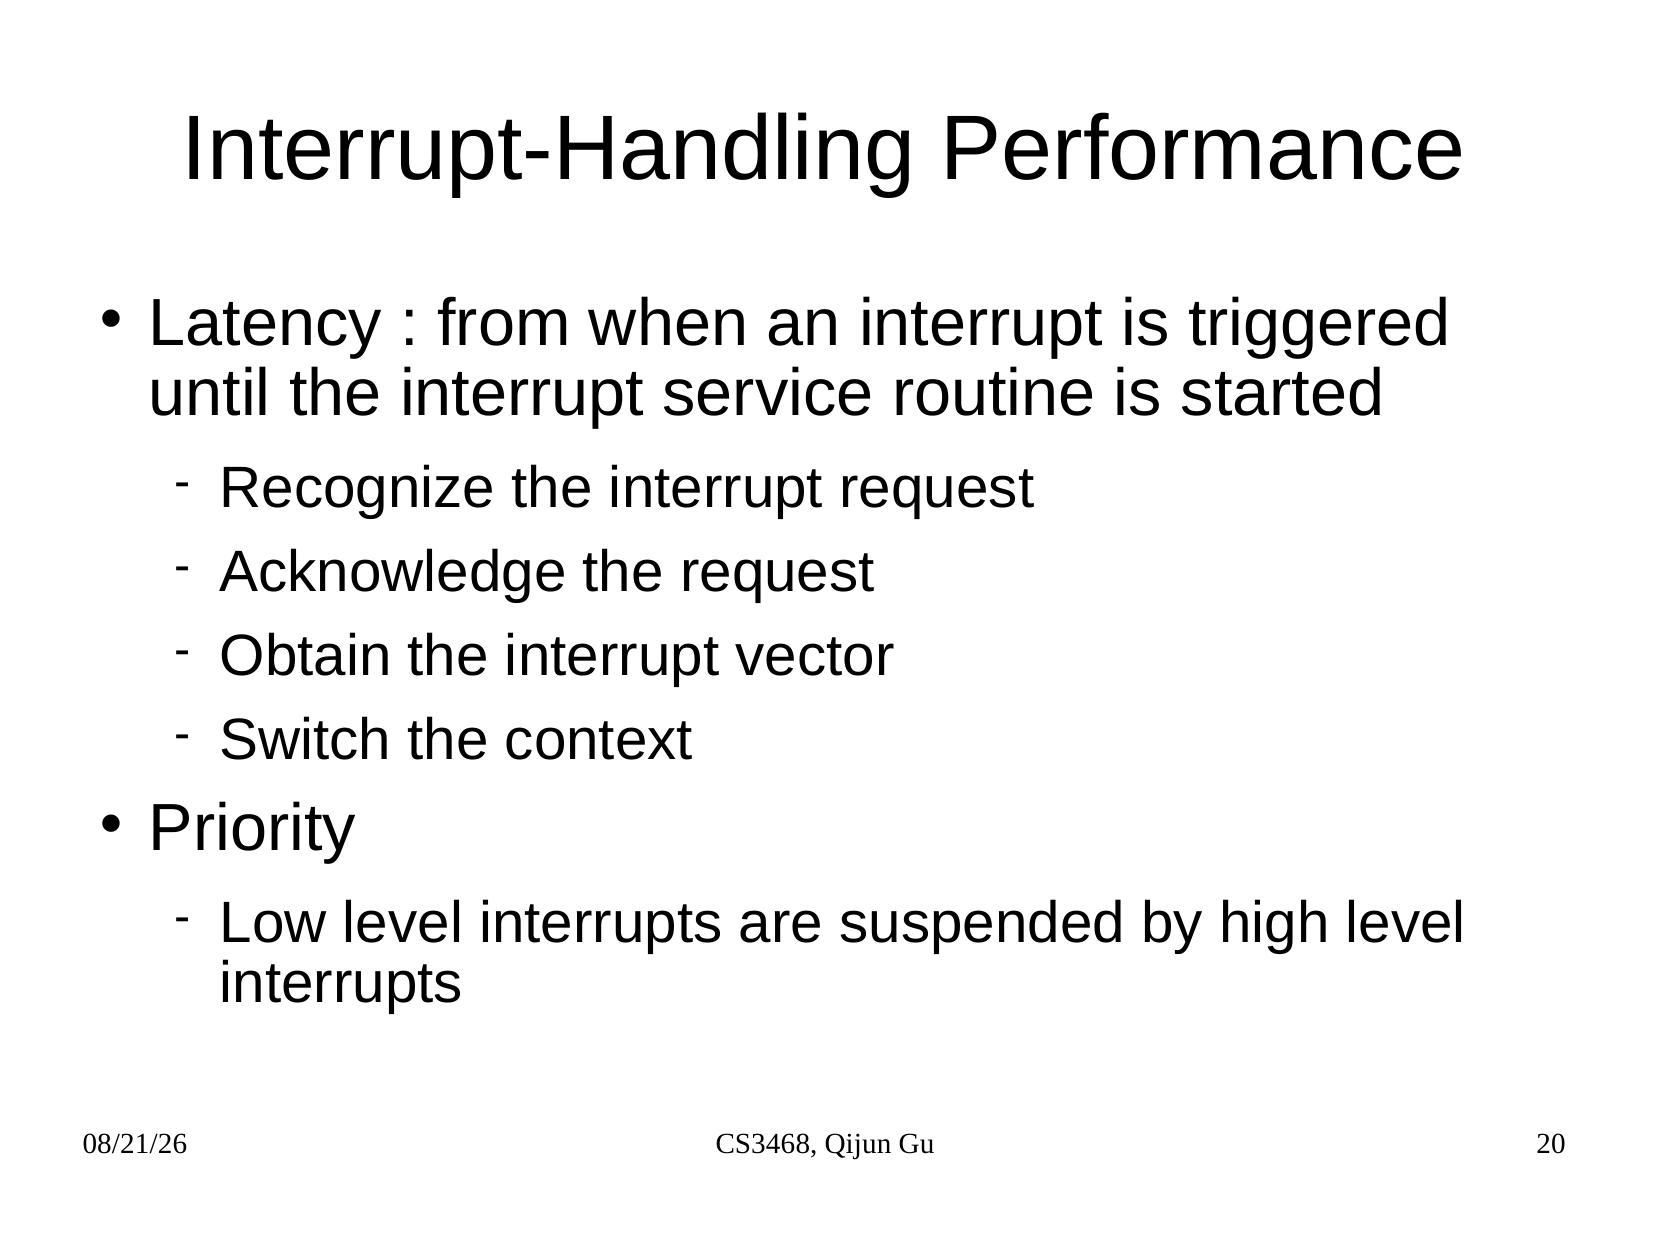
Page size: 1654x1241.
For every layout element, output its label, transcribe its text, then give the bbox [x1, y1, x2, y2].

title Interrupt-Handling Performance [82, 56, 1567, 245]
list Latency : from when an interrupt is triggered until the interrupt service routine is started Recognize the interrupt request Acknowledge the request Obtain the interrupt vector Switch the context Priority Low level interrupts are suspended by high level interrupts [82, 290, 1567, 1090]
